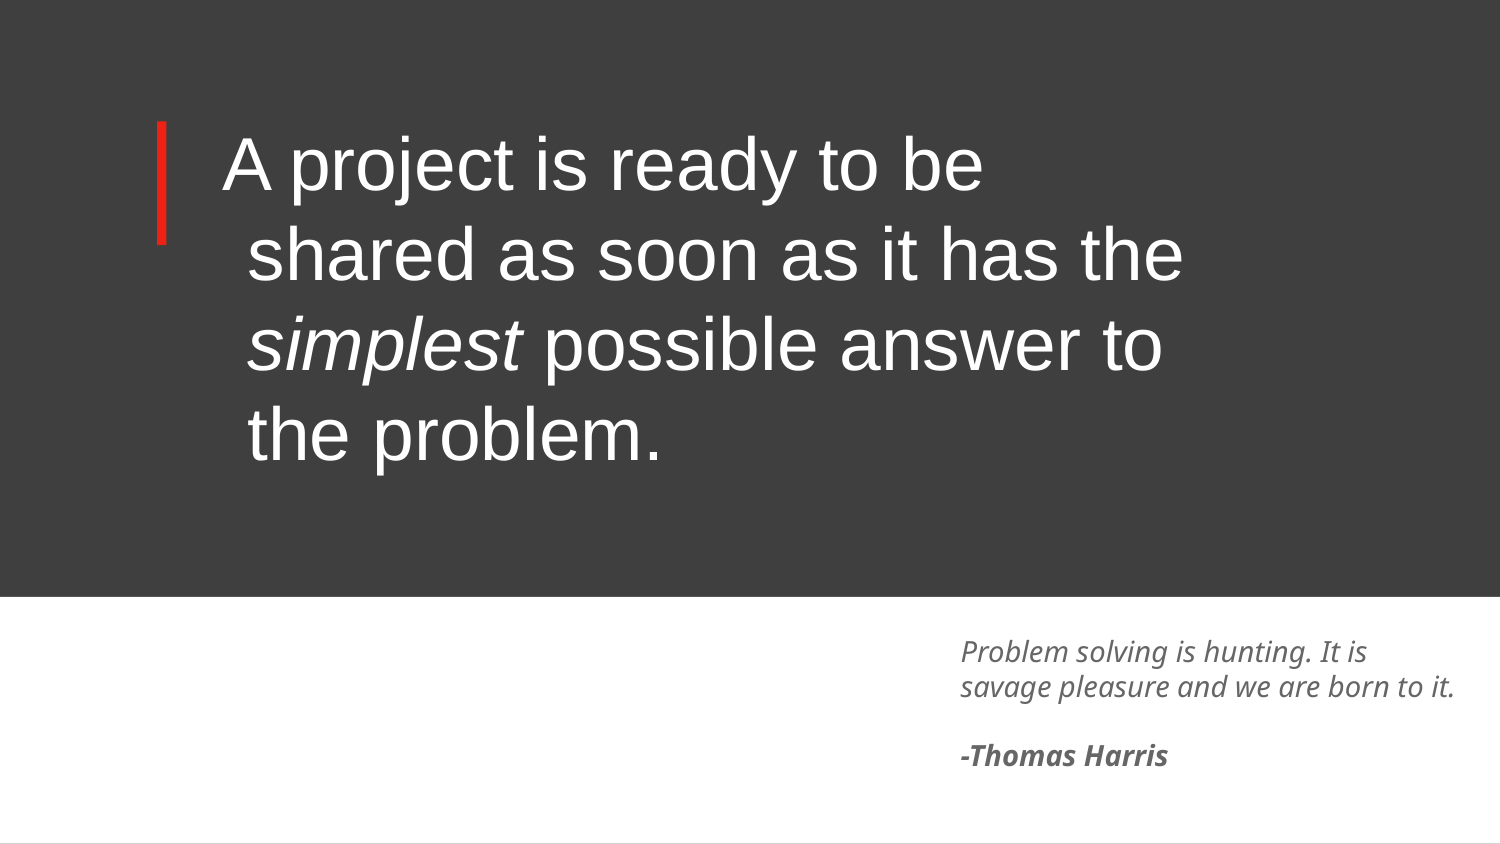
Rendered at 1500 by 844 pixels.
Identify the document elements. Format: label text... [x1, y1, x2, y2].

title A project is ready to be shared as soon as it has the simplest possible answer to the problem. [207, 108, 1238, 547]
text_box Problem solving is hunting. It is savage pleasure and we are born to it. -Thomas Harris [945, 617, 1477, 815]
